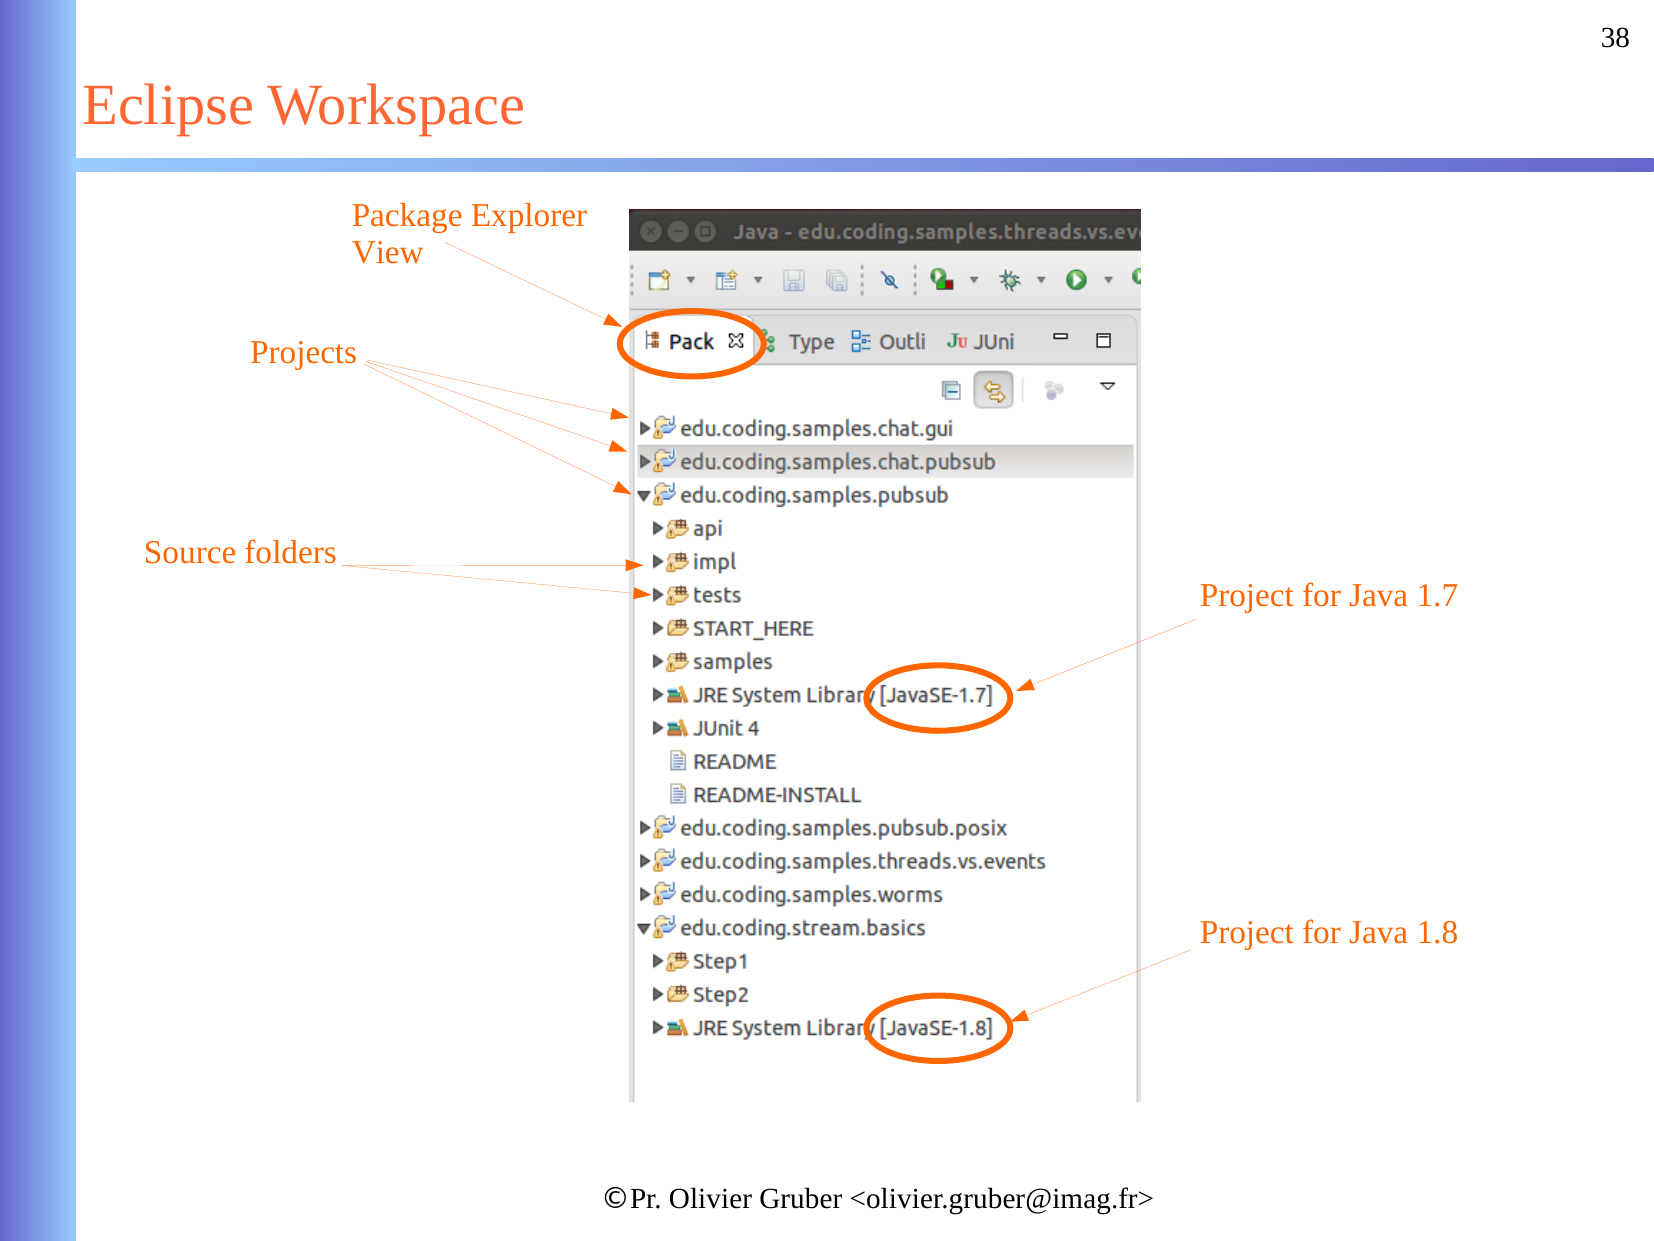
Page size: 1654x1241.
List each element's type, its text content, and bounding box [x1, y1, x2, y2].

picture [629, 315, 760, 373]
text_box Source folders [143, 534, 338, 572]
picture [870, 999, 1007, 1057]
text_box Package Explorer View [351, 196, 588, 271]
picture [629, 209, 1141, 1102]
text_box Projects [250, 333, 358, 371]
title Eclipse Workspace [82, 49, 1571, 161]
text_box Project for Java 1.7 [1199, 577, 1459, 615]
text_box Project for Java 1.8 [1199, 913, 1459, 951]
